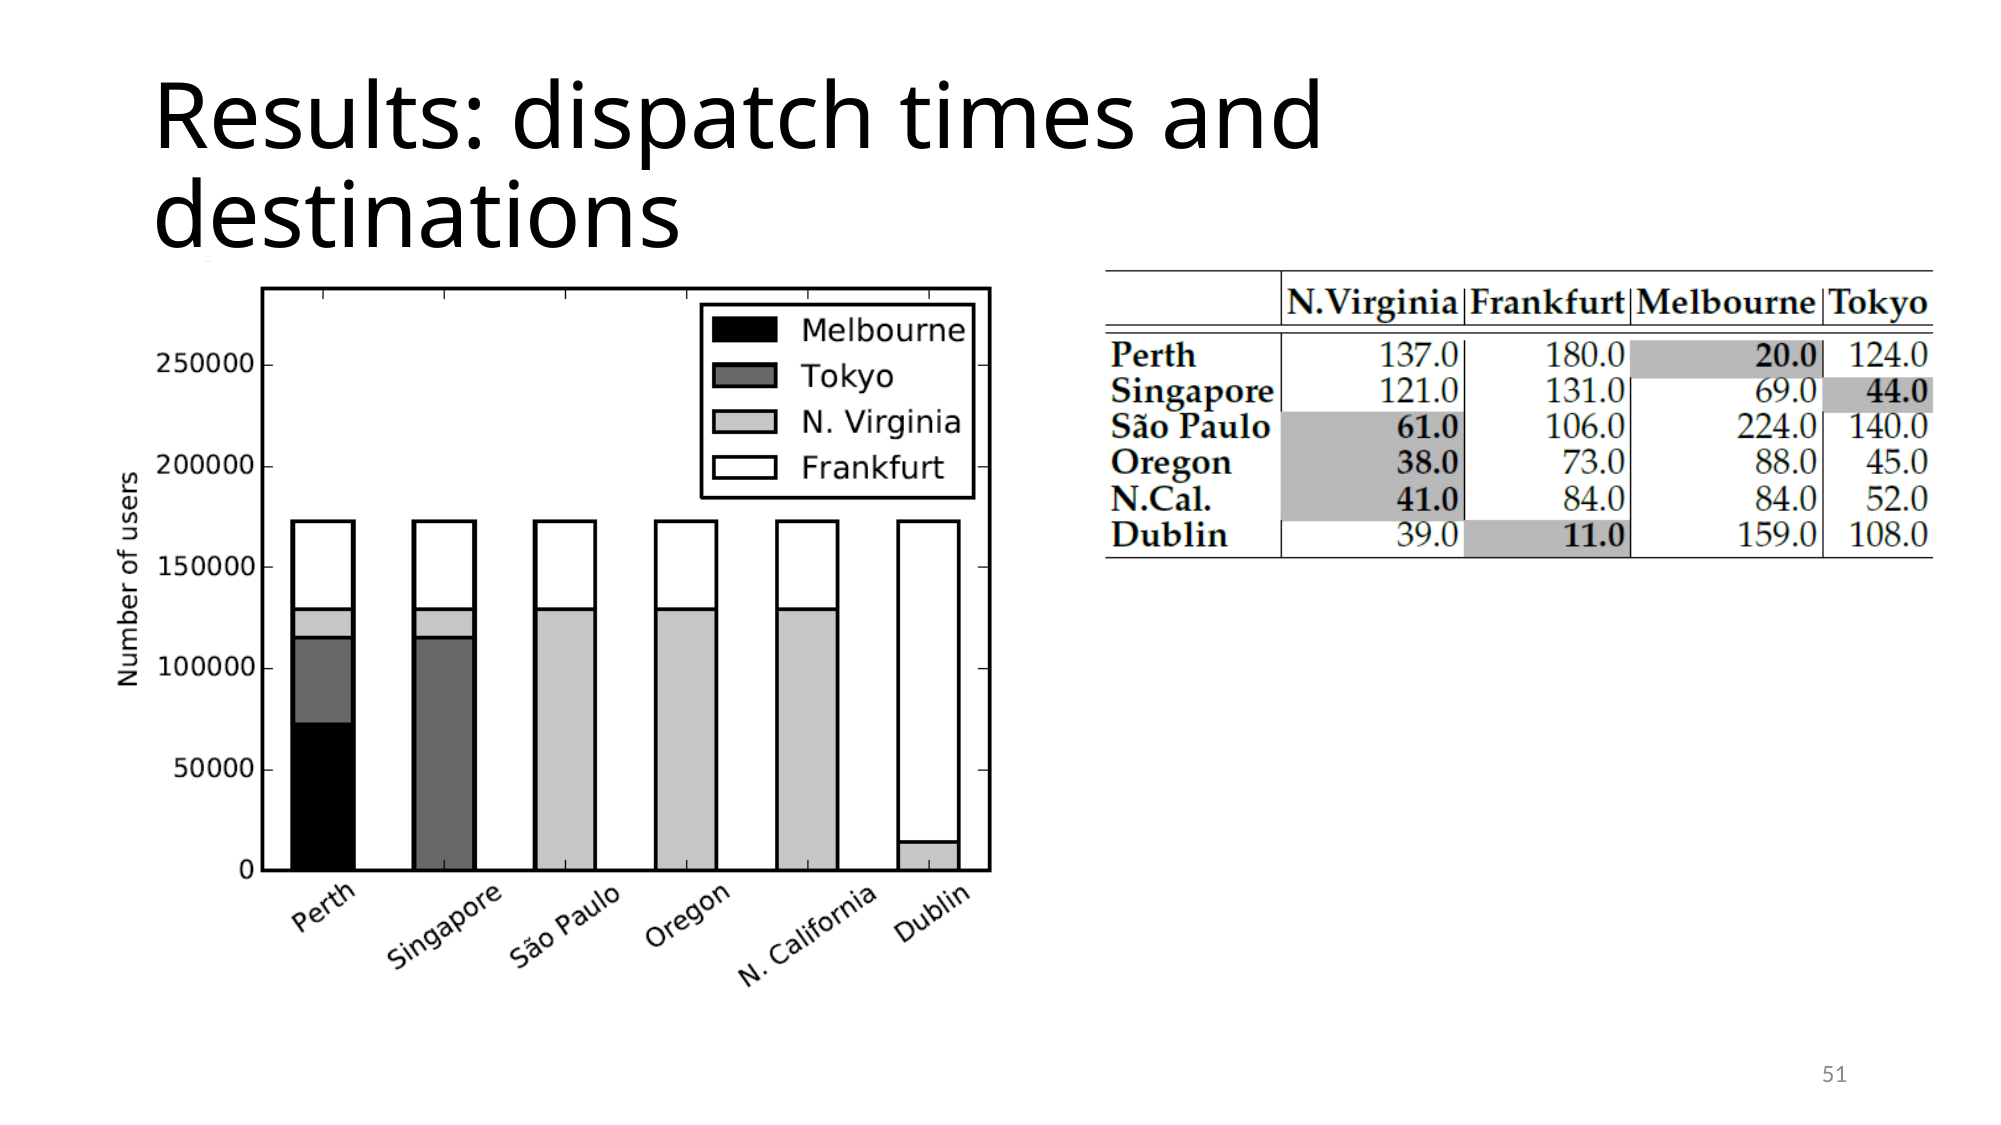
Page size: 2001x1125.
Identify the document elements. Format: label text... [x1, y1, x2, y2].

picture [1095, 265, 1949, 577]
slide_number <number> [1412, 1042, 1863, 1103]
picture [116, 252, 1009, 995]
title Results: dispatch times and destinations [137, 59, 1863, 278]
